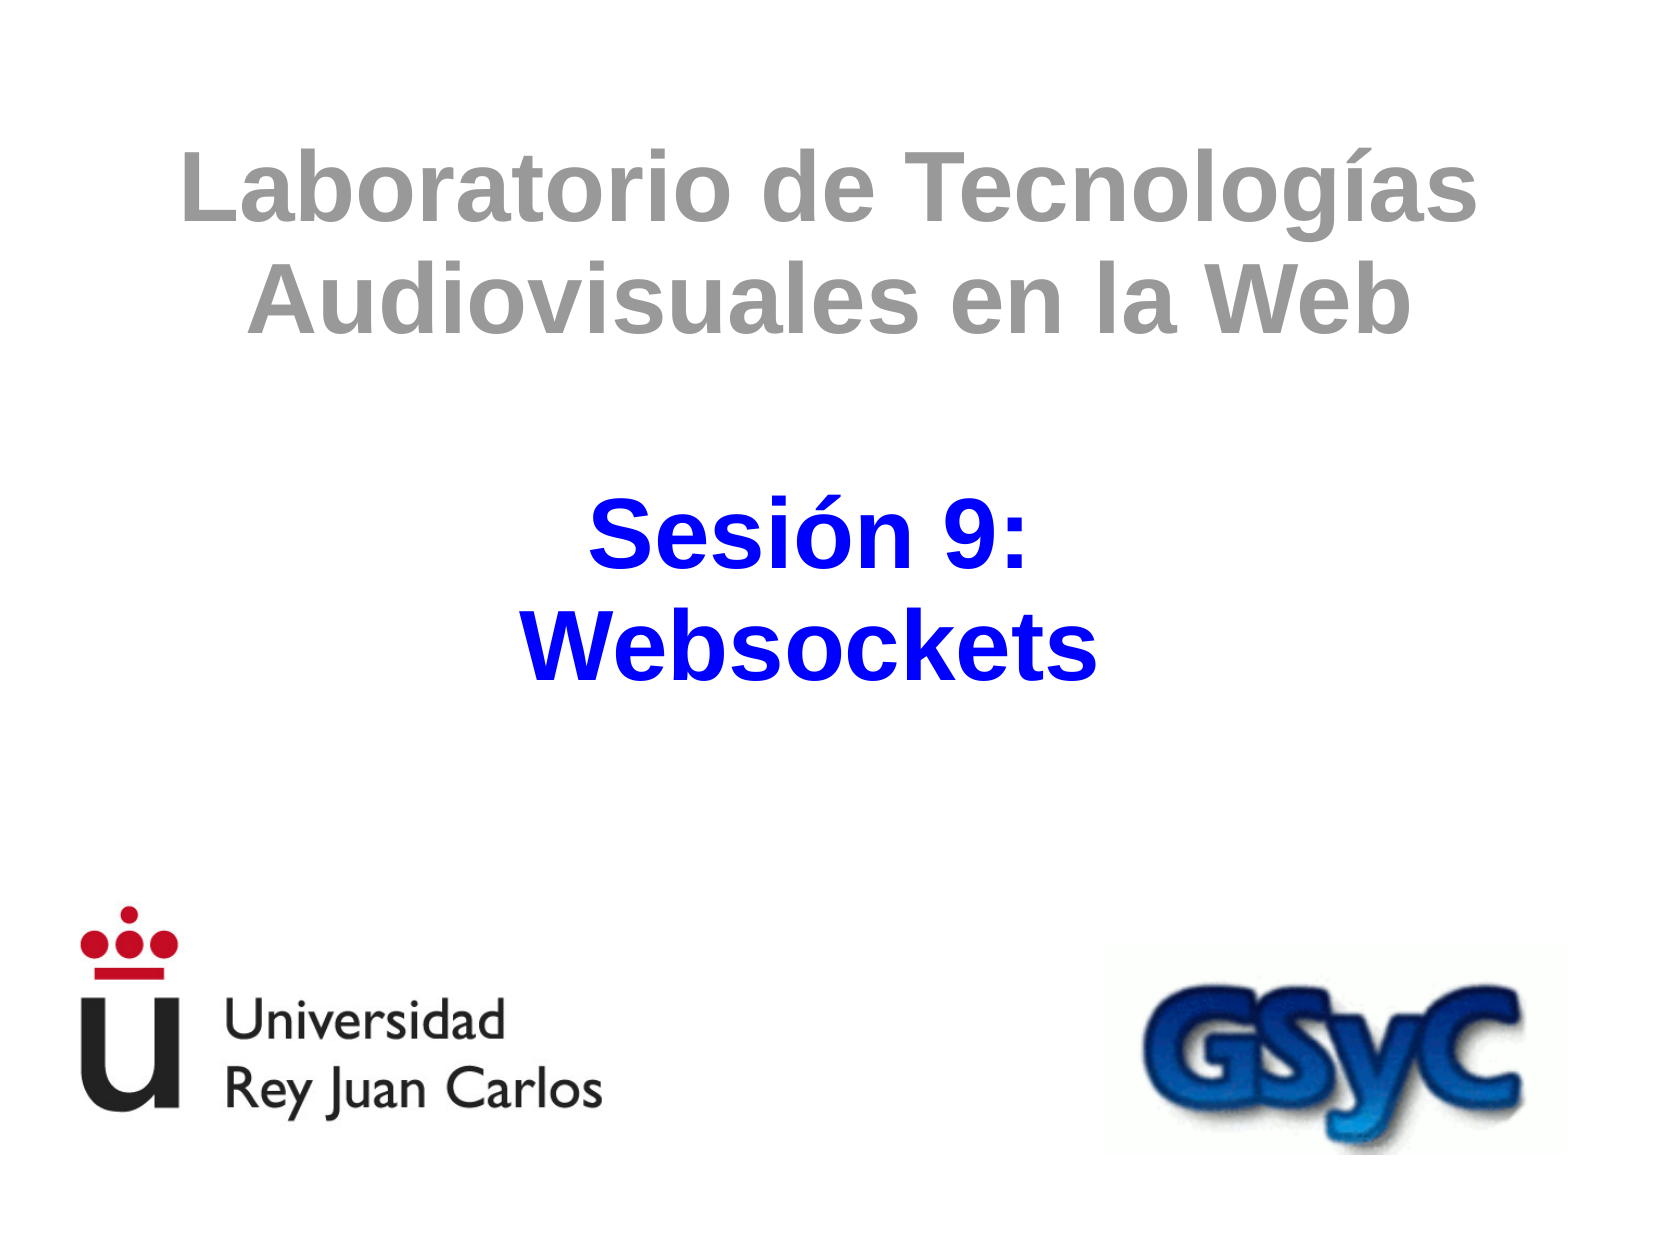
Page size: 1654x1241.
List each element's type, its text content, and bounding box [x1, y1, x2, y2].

picture [1103, 944, 1561, 1156]
title Laboratorio de Tecnologías Audiovisuales en la Web [144, 75, 1516, 411]
title Sesión 9: Websockets [135, 422, 1486, 758]
picture [46, 884, 631, 1141]
